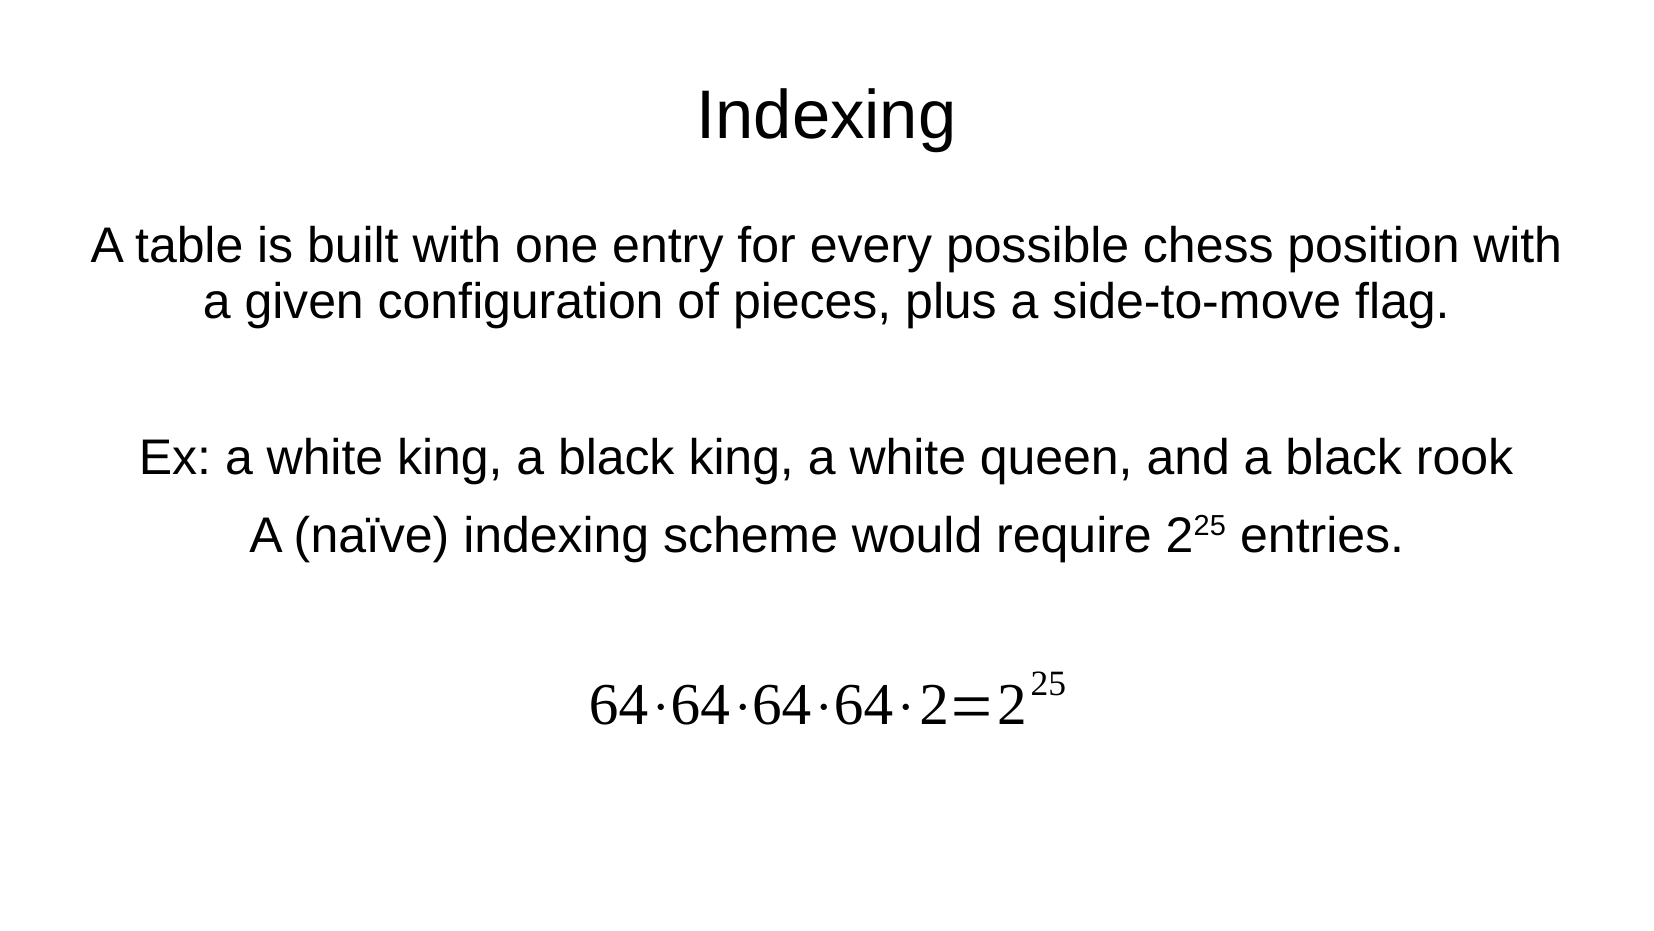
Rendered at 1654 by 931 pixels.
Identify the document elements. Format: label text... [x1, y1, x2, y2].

chart [574, 661, 1080, 737]
title Indexing [82, 37, 1571, 193]
list A table is built with one entry for every possible chess position with a given configuration of pieces, plus a side-to-move flag. Ex: a white king, a black king, a white queen, and a black rook A (naïve) indexing scheme would require 225 entries. [82, 217, 1571, 758]
